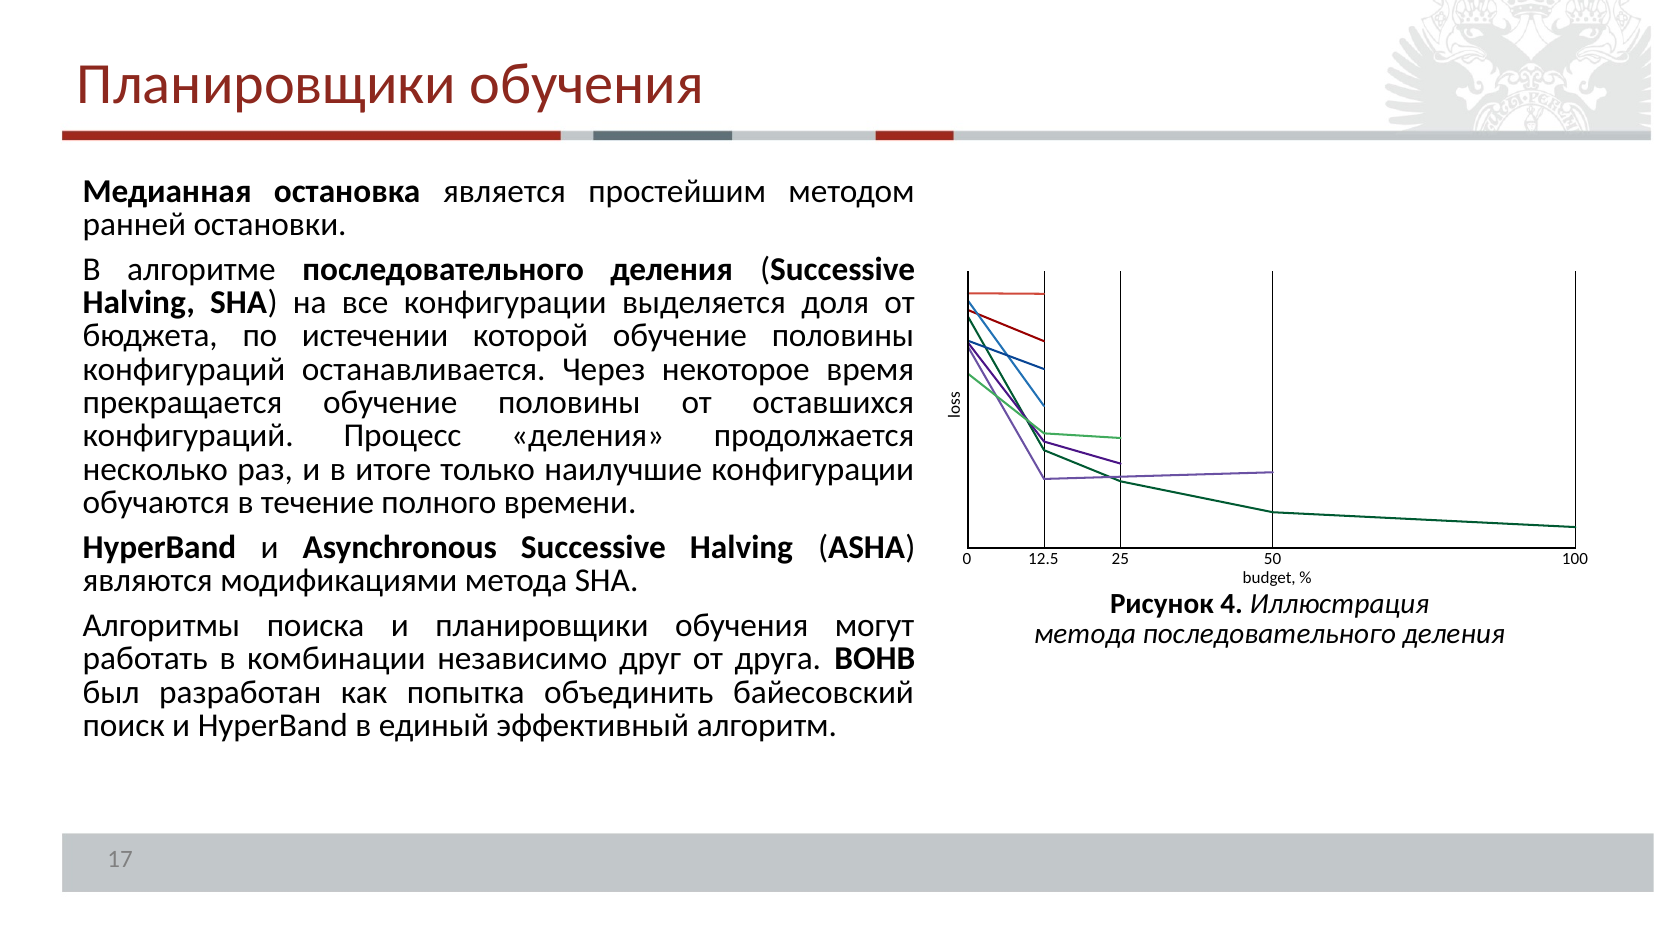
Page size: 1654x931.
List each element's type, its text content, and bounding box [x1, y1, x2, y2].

list Медианная остановка является простейшим методом ранней остановки. В алгоритме последовательного деления (Successive Halving, SHA) на все конфигурации выделяется доля от бюджета, по истечении которой обучение половины конфигураций останавливается. Через некоторое время прекращается обучение половины от оставшихся конфигураций. Процесс «деления» продолжается несколько раз, и в итоге только наилучшие конфигурации обучаются в течение полного времени. HyperBand и Asynchronous Successive Halving (ASHA) являются модификациями метода SHA. Алгоритмы поиска и планировщики обучения могут работать в комбинации независимо друг от друга. BOHB был разработан как попытка объединить байесовский поиск и HyperBand в единый эффективный алгоритм. [82, 177, 916, 798]
title Планировщики обучения [76, 48, 1565, 130]
text_box Рисунок 4. Иллюстрация метода последовательного деления [944, 592, 1595, 651]
picture [0, 0, 1654, 931]
